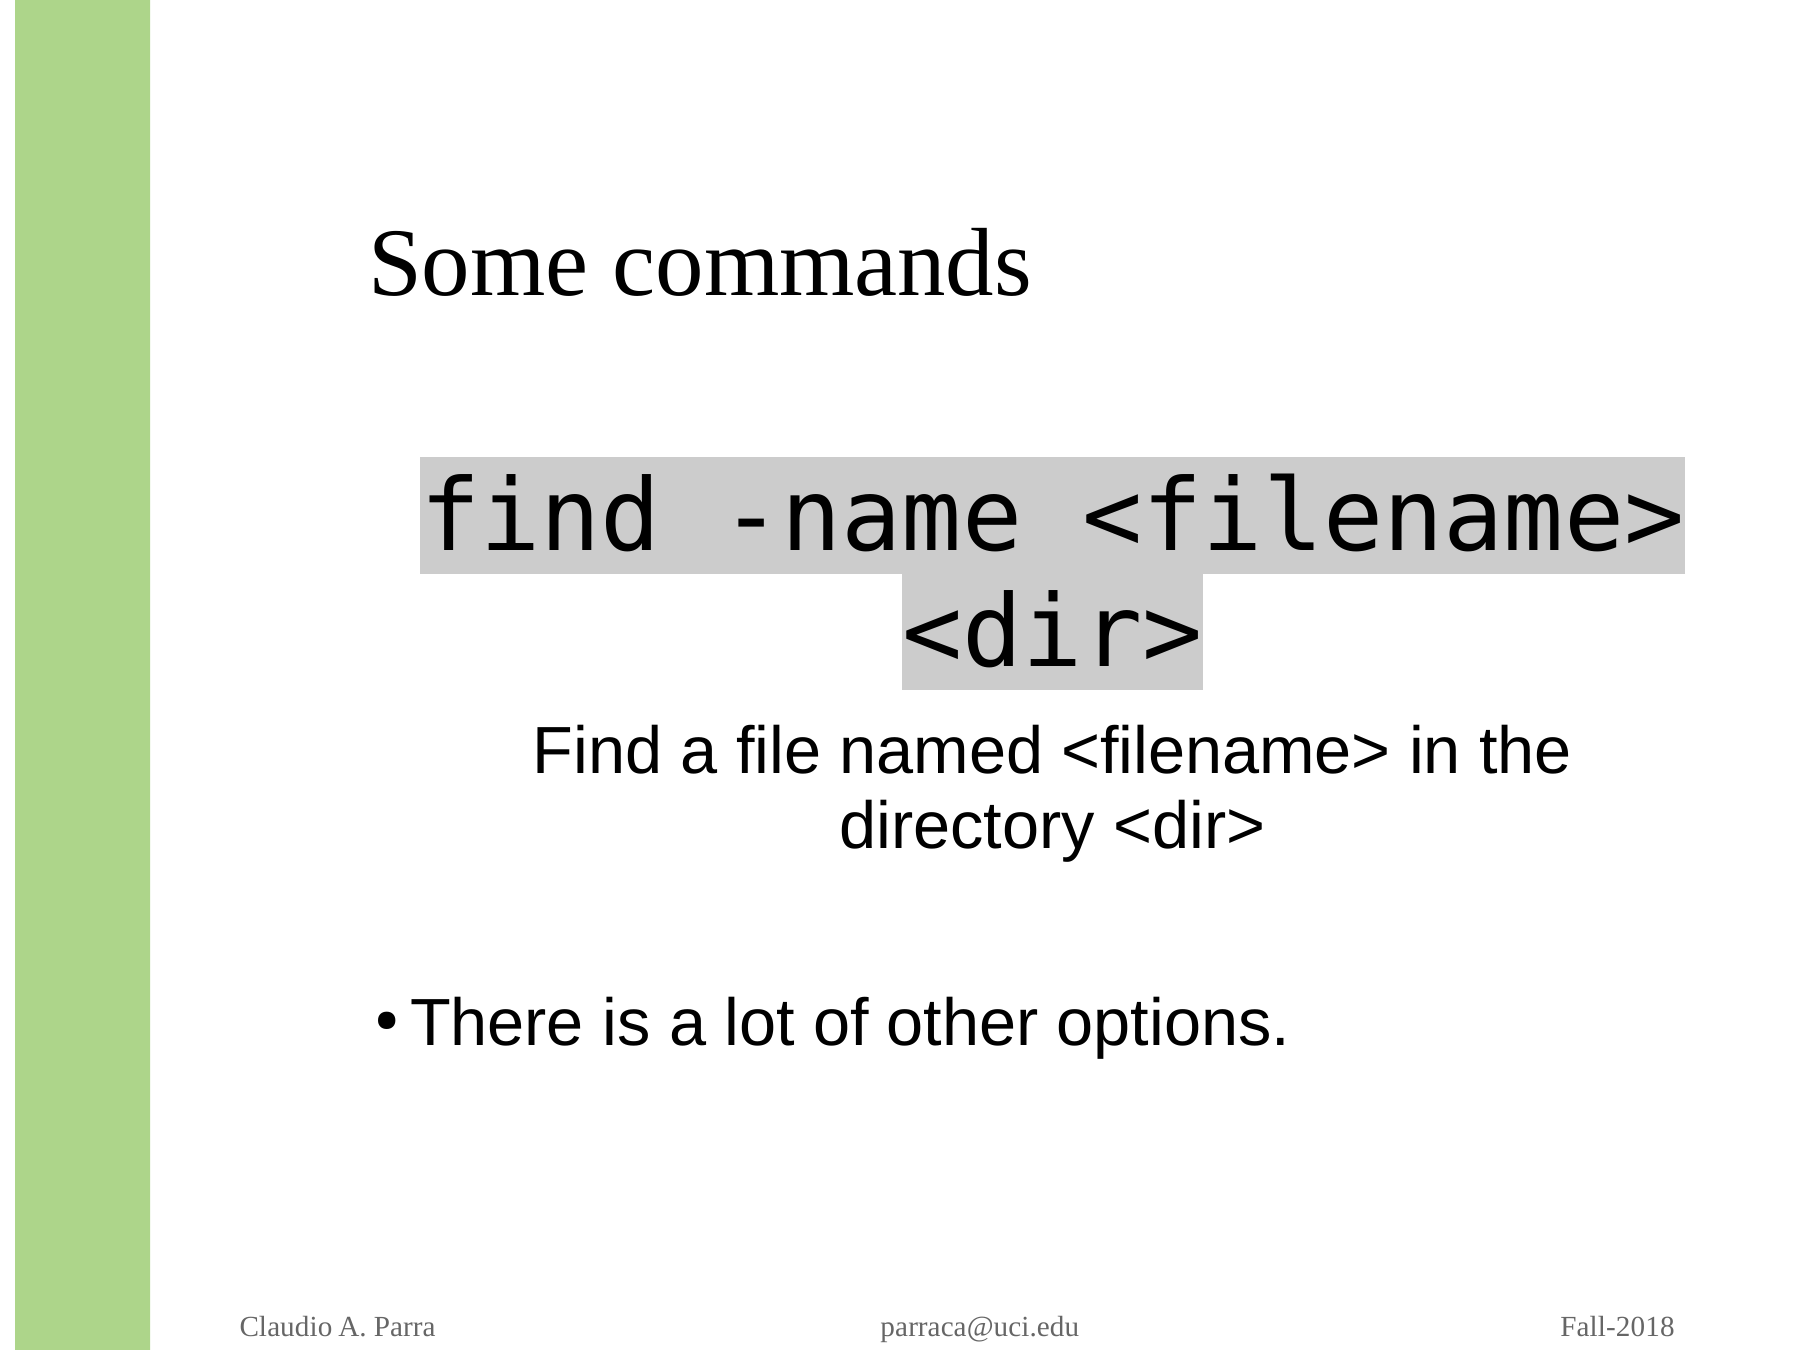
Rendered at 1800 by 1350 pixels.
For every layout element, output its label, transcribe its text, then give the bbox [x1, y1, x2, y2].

subtitle Some commands [368, 101, 1531, 424]
text_box find -name <filename> ​<dir> Find a file named <filename> in the directory <dir> There is a lot of other options. [360, 449, 1711, 1069]
